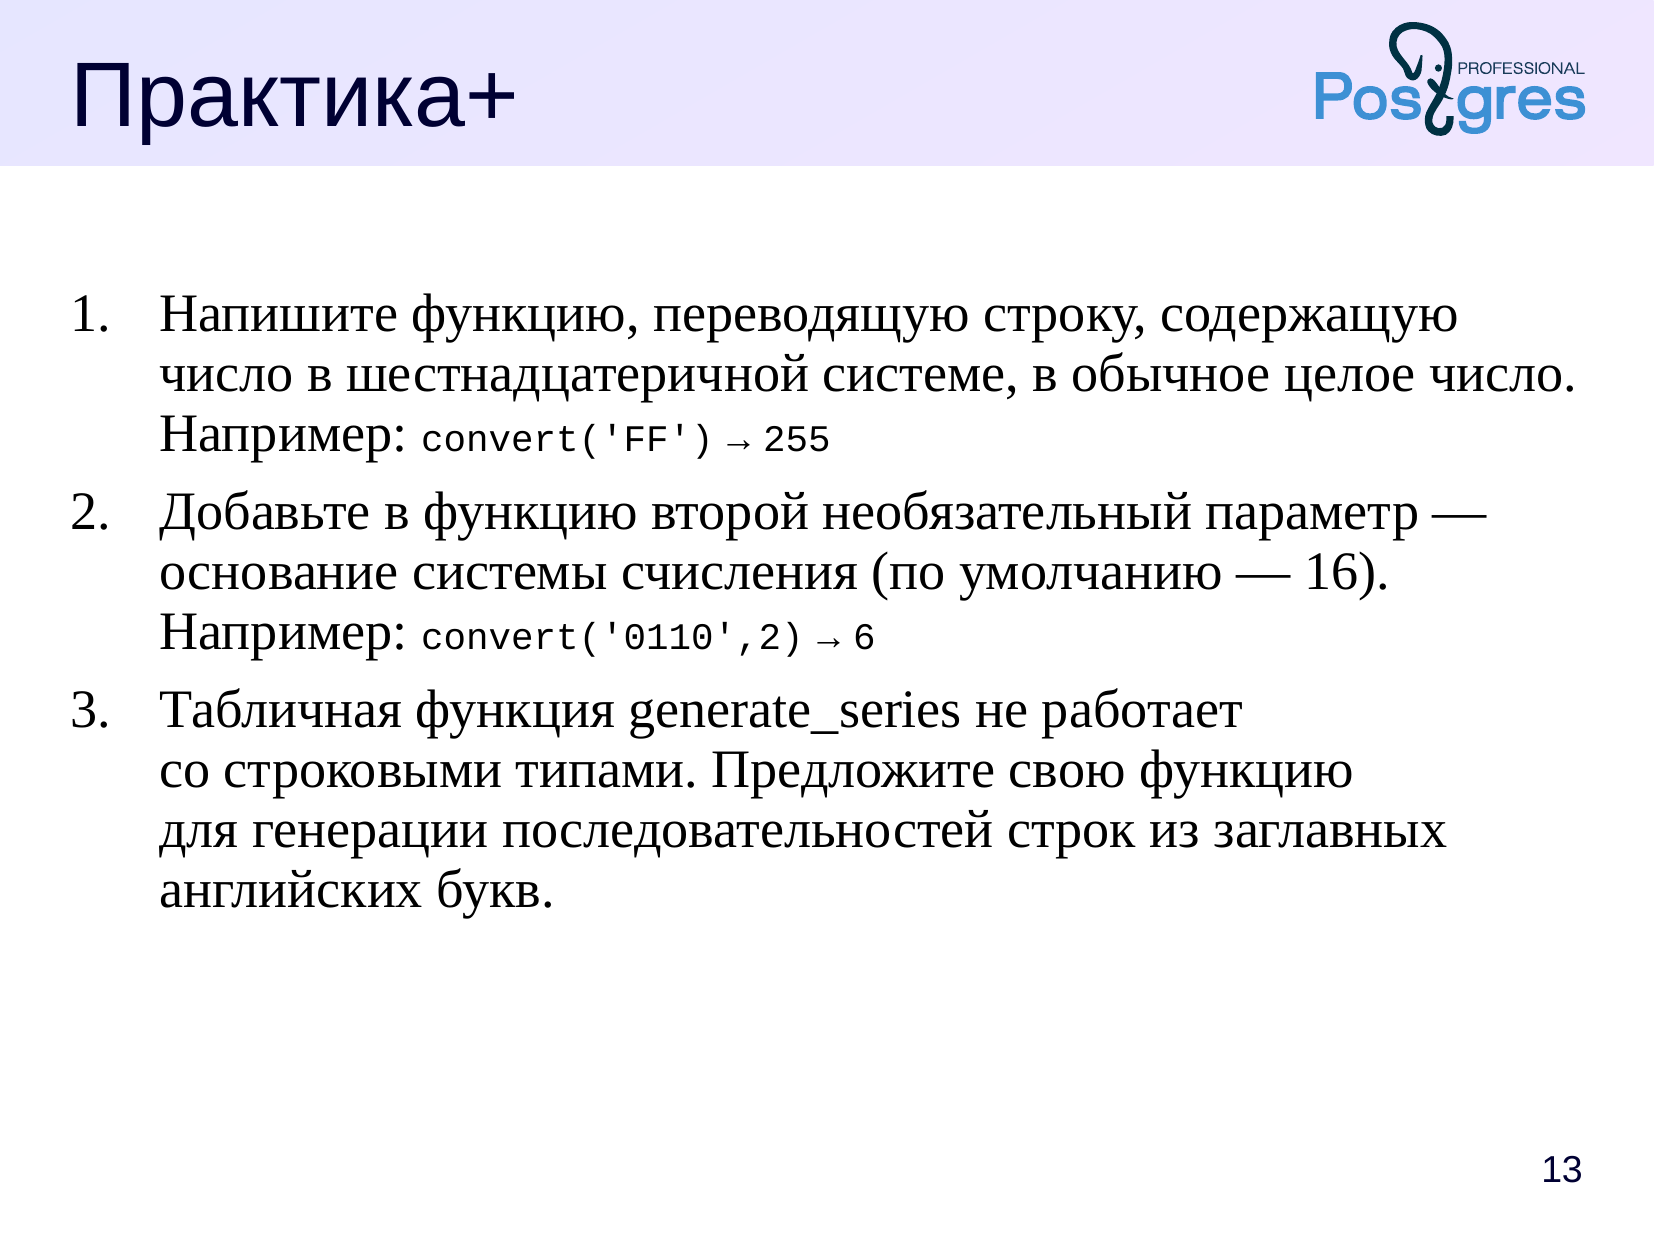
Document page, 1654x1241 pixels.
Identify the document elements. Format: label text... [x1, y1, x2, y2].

list Напишите функцию, переводящую строку, содержащую число в шестнадцатеричной системе, в обычное целое число. Например: convert('FF') → 255 Добавьте в функцию второй необязательный параметр — основание системы счисления (по умолчанию — 16). Например: convert('0110',2) → 6 Табличная функция generate_series не работает со строковыми типами. Предложите свою функцию для генерации последовательностей строк из заглавных английских букв. [70, 283, 1583, 1134]
title Практика+ [70, 43, 1241, 147]
